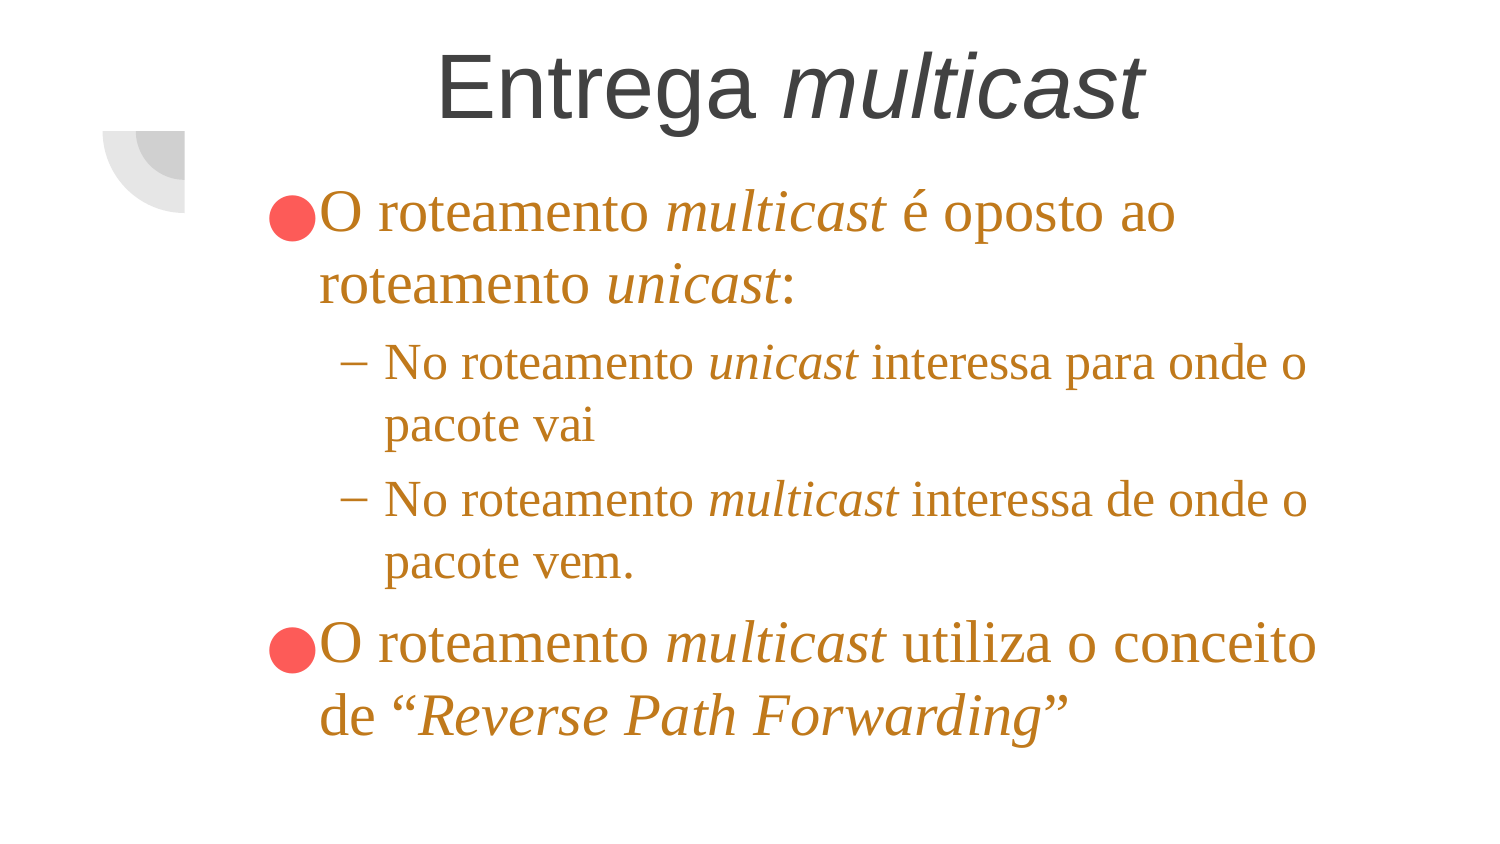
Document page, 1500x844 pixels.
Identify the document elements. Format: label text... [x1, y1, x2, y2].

list O roteamento multicast é oposto ao roteamento unicast: No roteamento unicast interessa para onde o pacote vai No roteamento multicast interessa de onde o pacote vem. O roteamento multicast utiliza o conceito de “Reverse Path Forwarding” [213, 163, 1368, 744]
title Entrega multicast [213, 0, 1368, 163]
